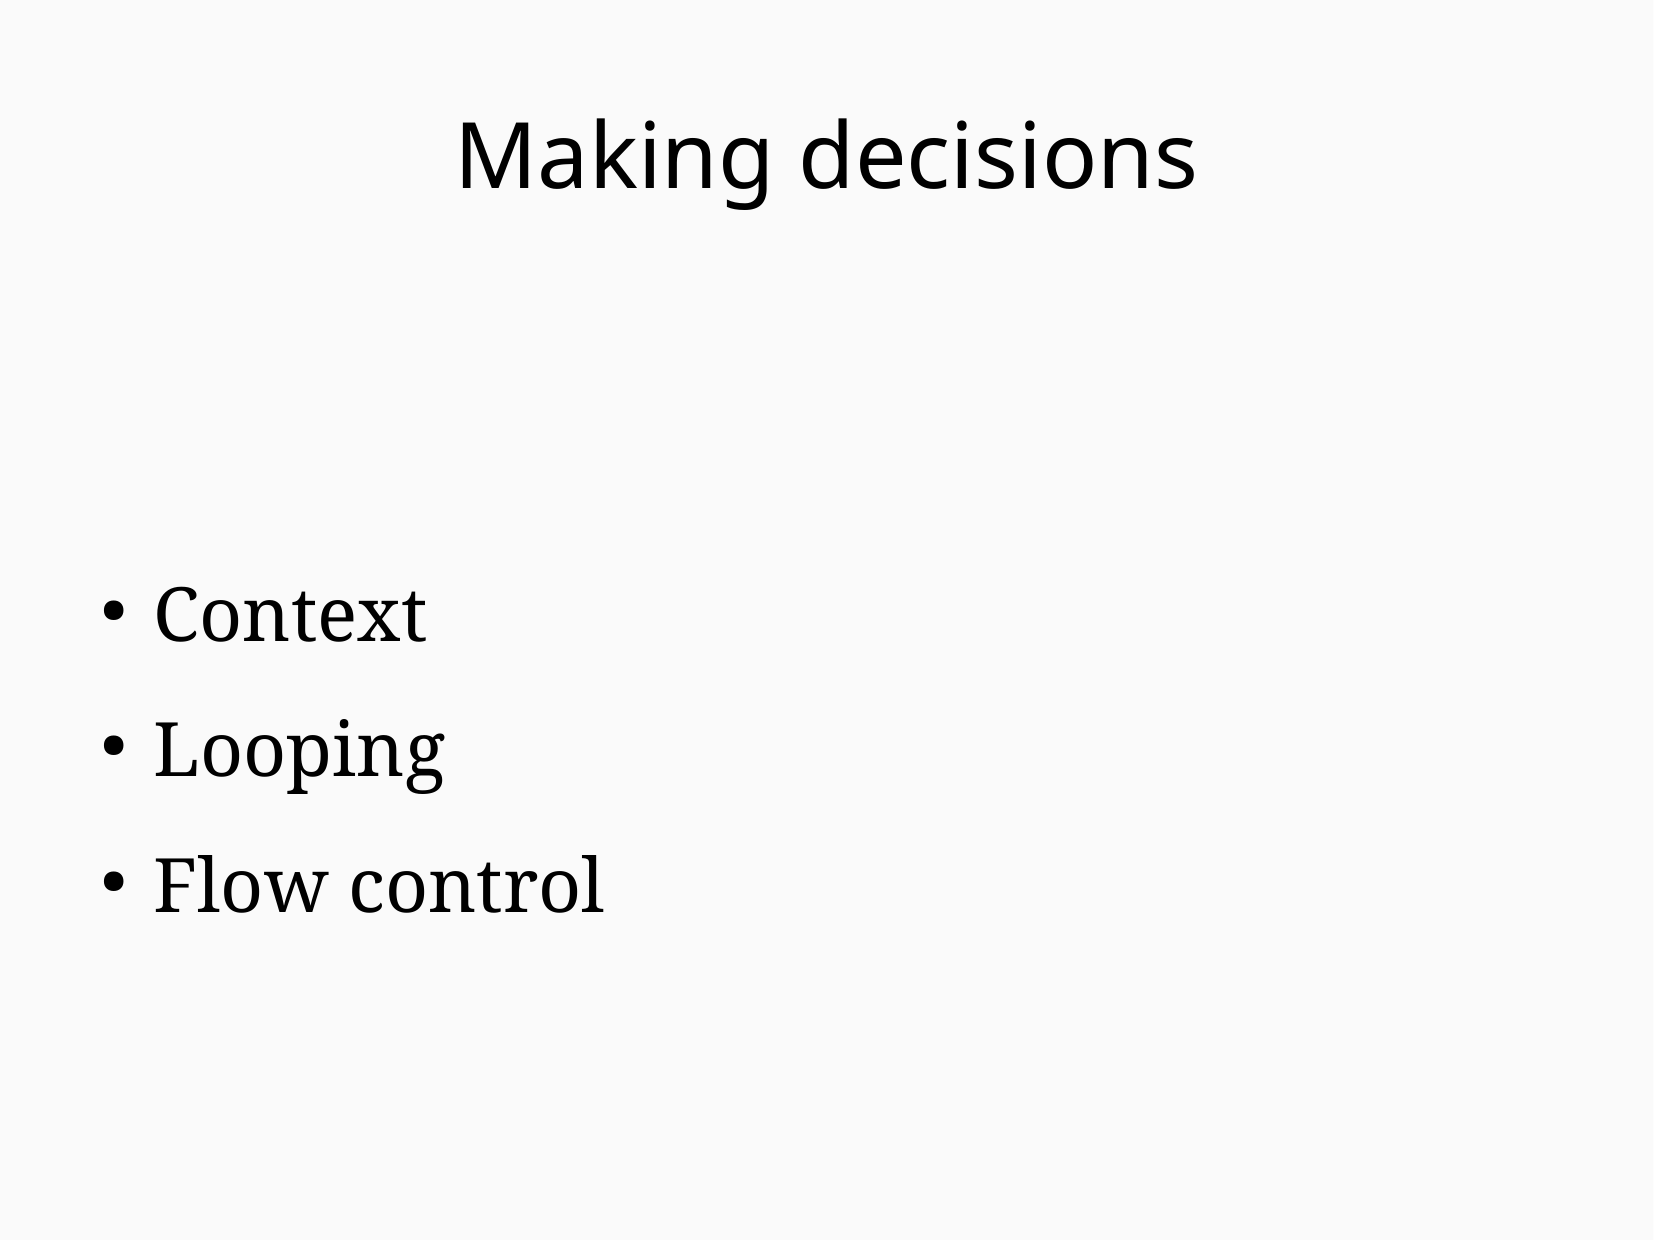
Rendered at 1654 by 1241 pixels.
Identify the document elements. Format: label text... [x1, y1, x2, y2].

list Context Looping Flow control [82, 290, 1571, 1010]
title Making decisions [82, 49, 1571, 257]
